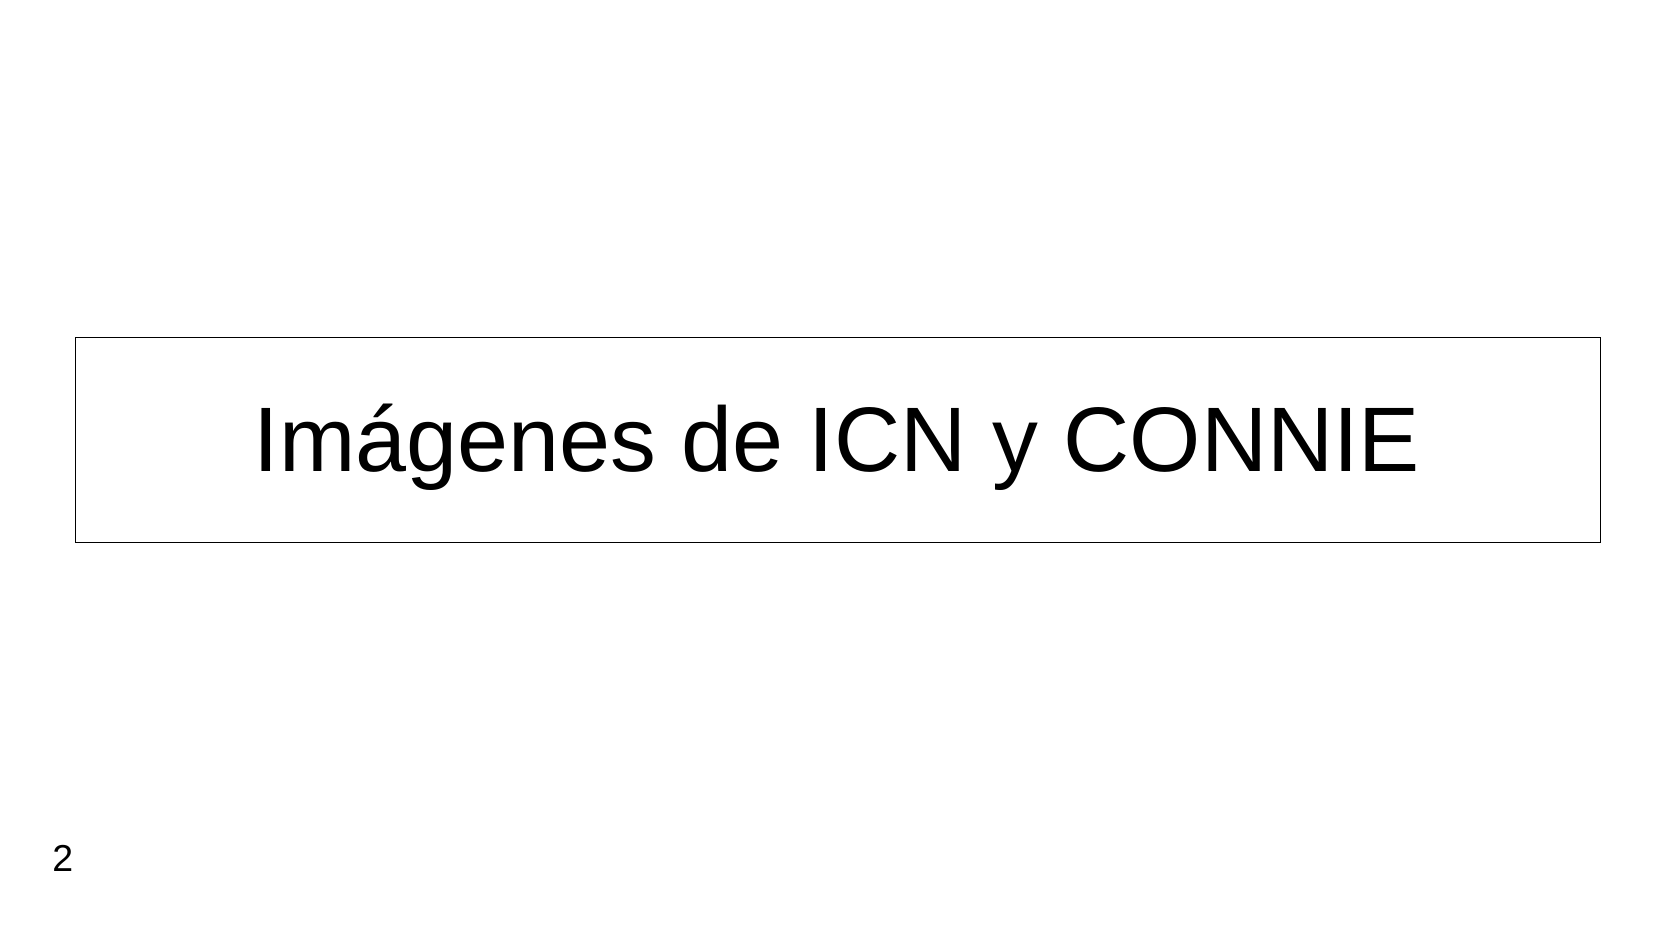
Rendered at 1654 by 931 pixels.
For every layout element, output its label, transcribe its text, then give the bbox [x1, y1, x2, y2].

text_box <number> [37, 829, 667, 901]
title Imágenes de ICN y CONNIE [75, 337, 1601, 543]
